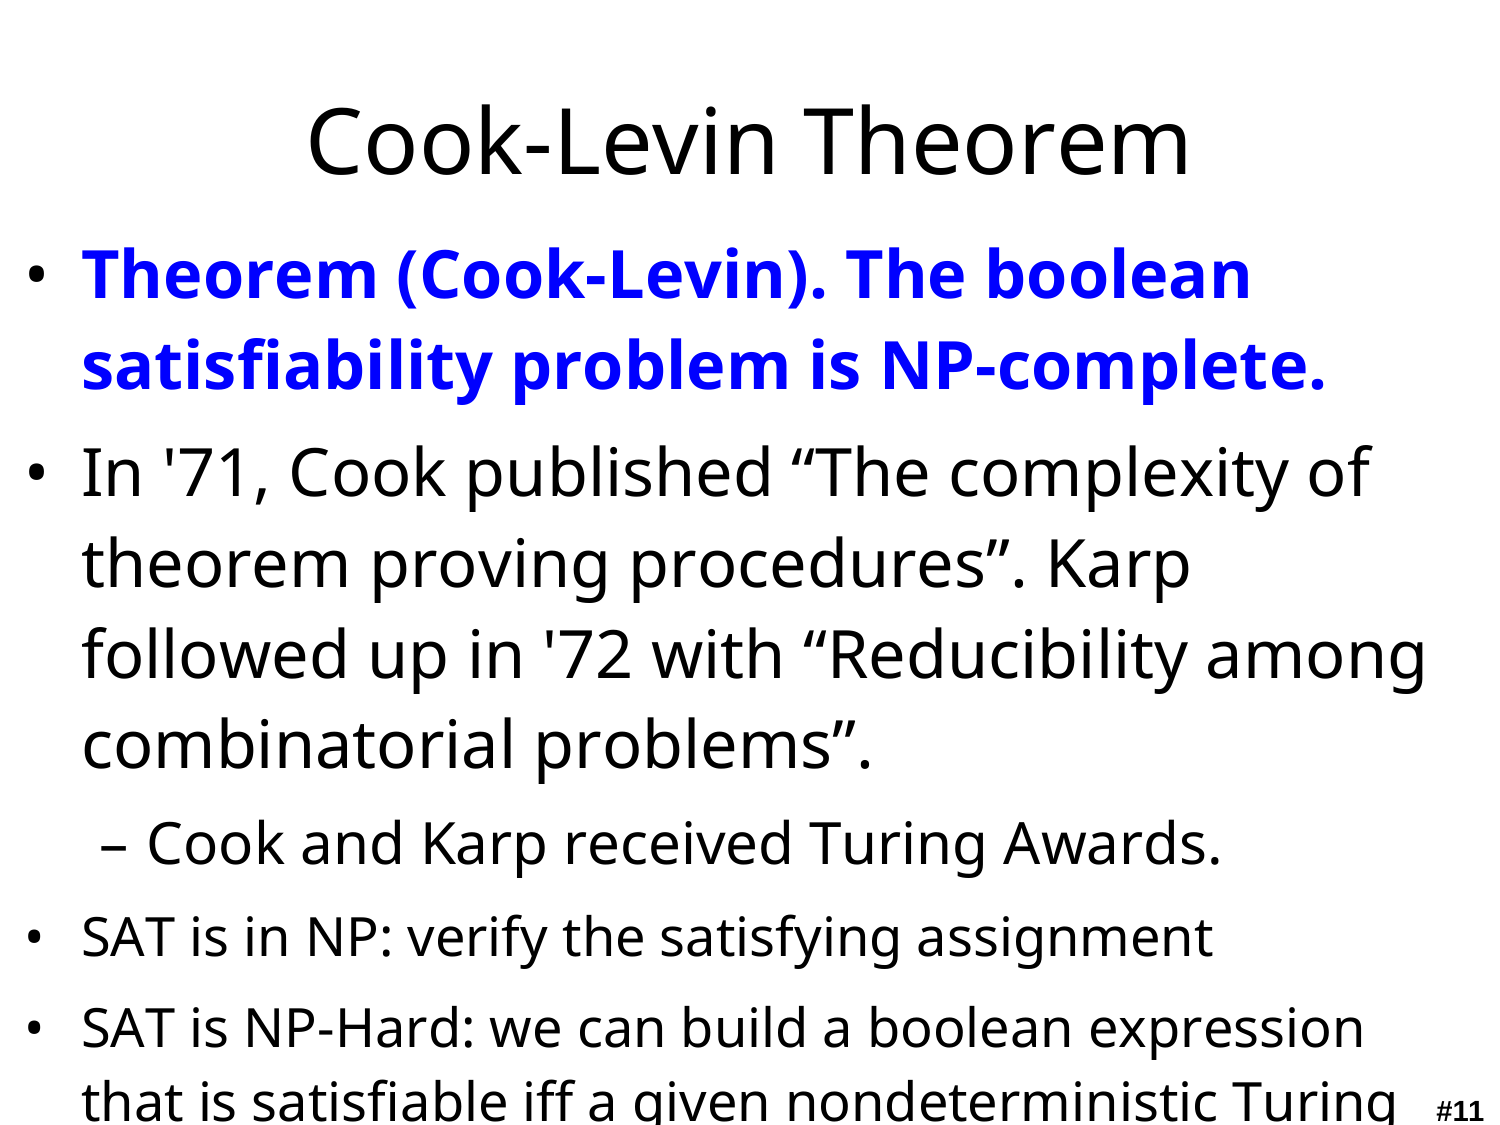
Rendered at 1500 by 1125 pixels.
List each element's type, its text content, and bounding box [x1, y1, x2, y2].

title Cook-Levin Theorem [24, 45, 1476, 227]
list Theorem (Cook-Levin). The boolean satisfiability problem is NP-complete. In '71, Cook published “The complexity of theorem proving procedures”. Karp followed up in '72 with “Reducibility among combinatorial problems”. Cook and Karp received Turing Awards. SAT is in NP: verify the satisfying assignment SAT is NP-Hard: we can build a boolean expression that is satisfiable iff a given nondeterministic Turing machine accepts its given input in polynomial time [24, 227, 1476, 1077]
